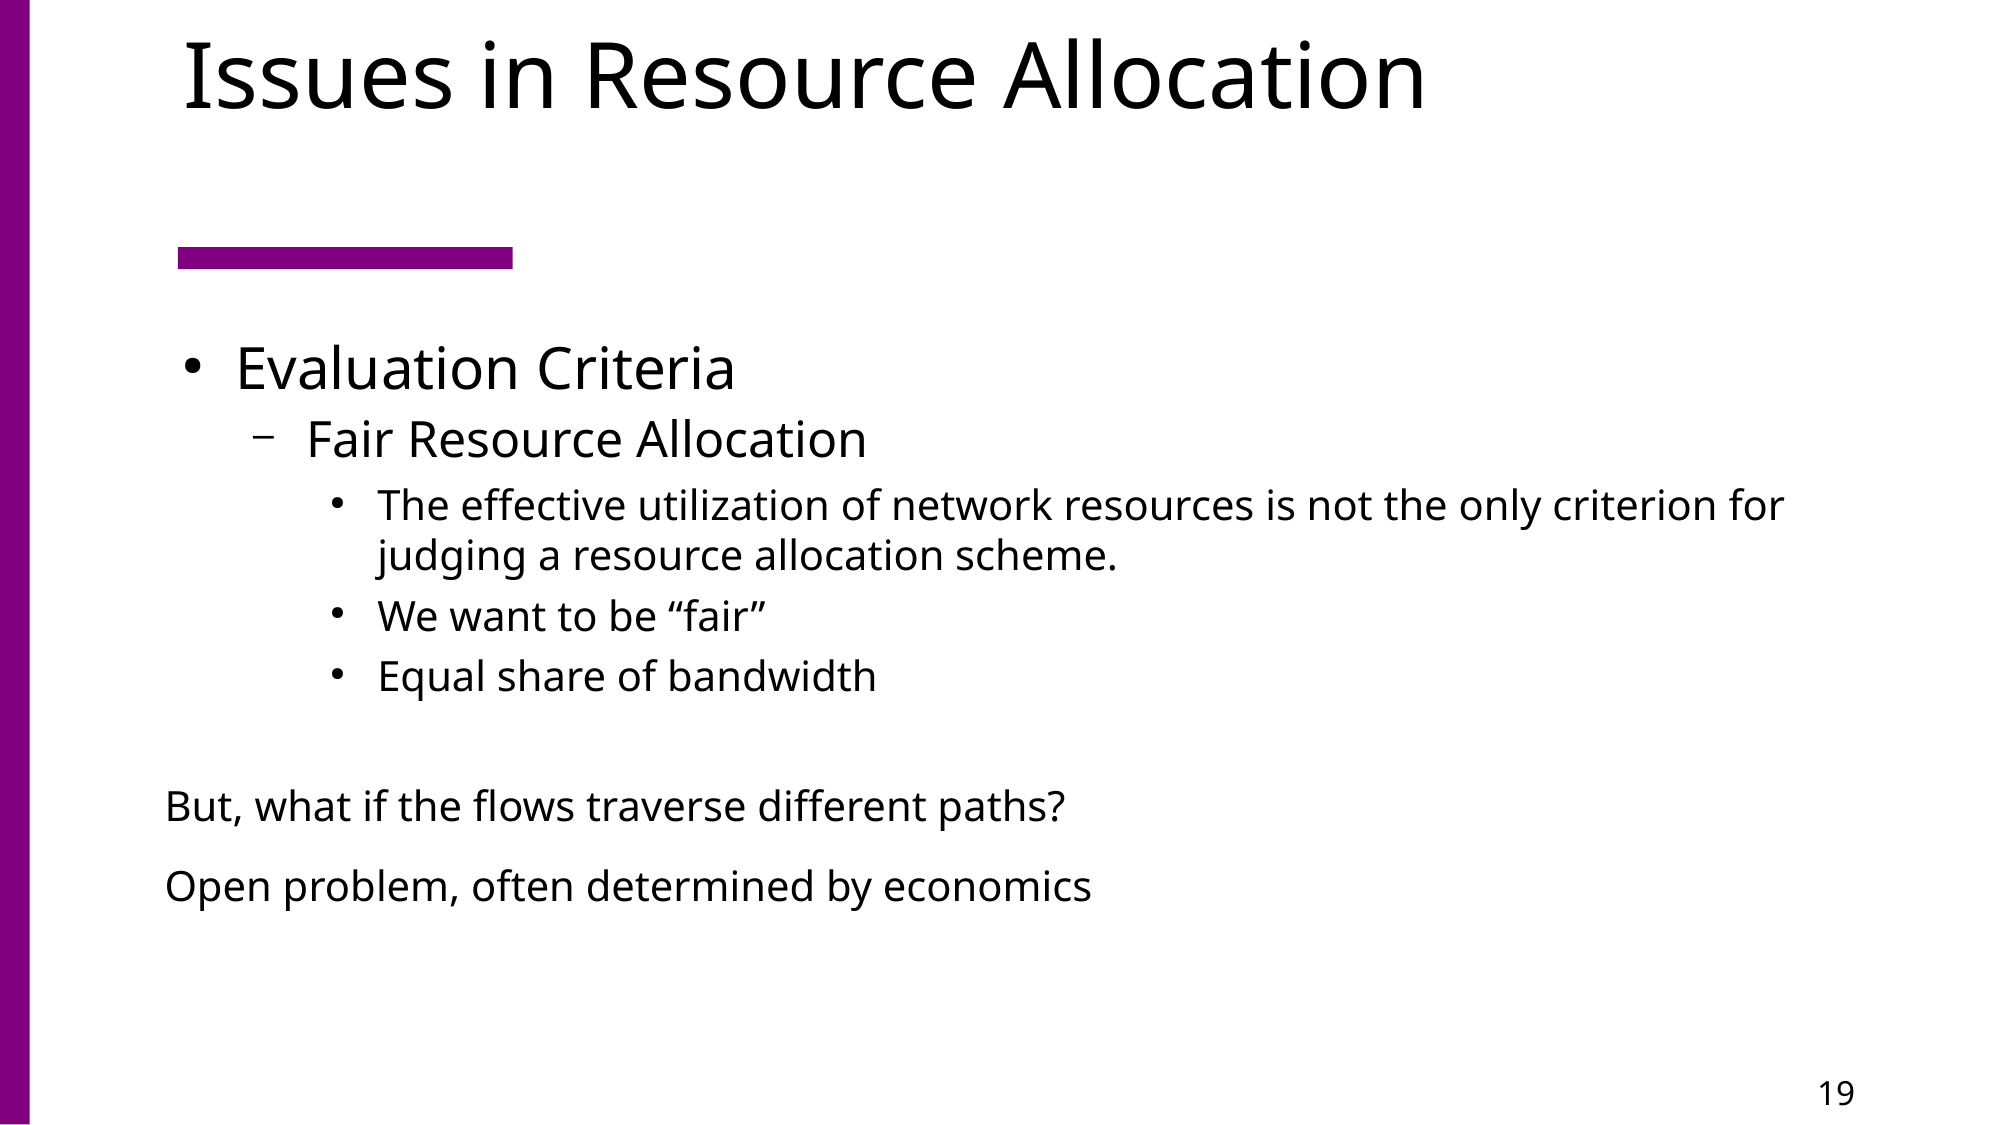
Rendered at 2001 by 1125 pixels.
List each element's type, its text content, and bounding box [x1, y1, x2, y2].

title Issues in Resource Allocation [133, 0, 1946, 135]
list Evaluation Criteria Fair Resource Allocation The effective utilization of network resources is not the only criterion for judging a resource allocation scheme. We want to be “fair” Equal share of bandwidth But, what if the flows traverse different paths? Open problem, often determined by economics [149, 184, 1959, 1012]
